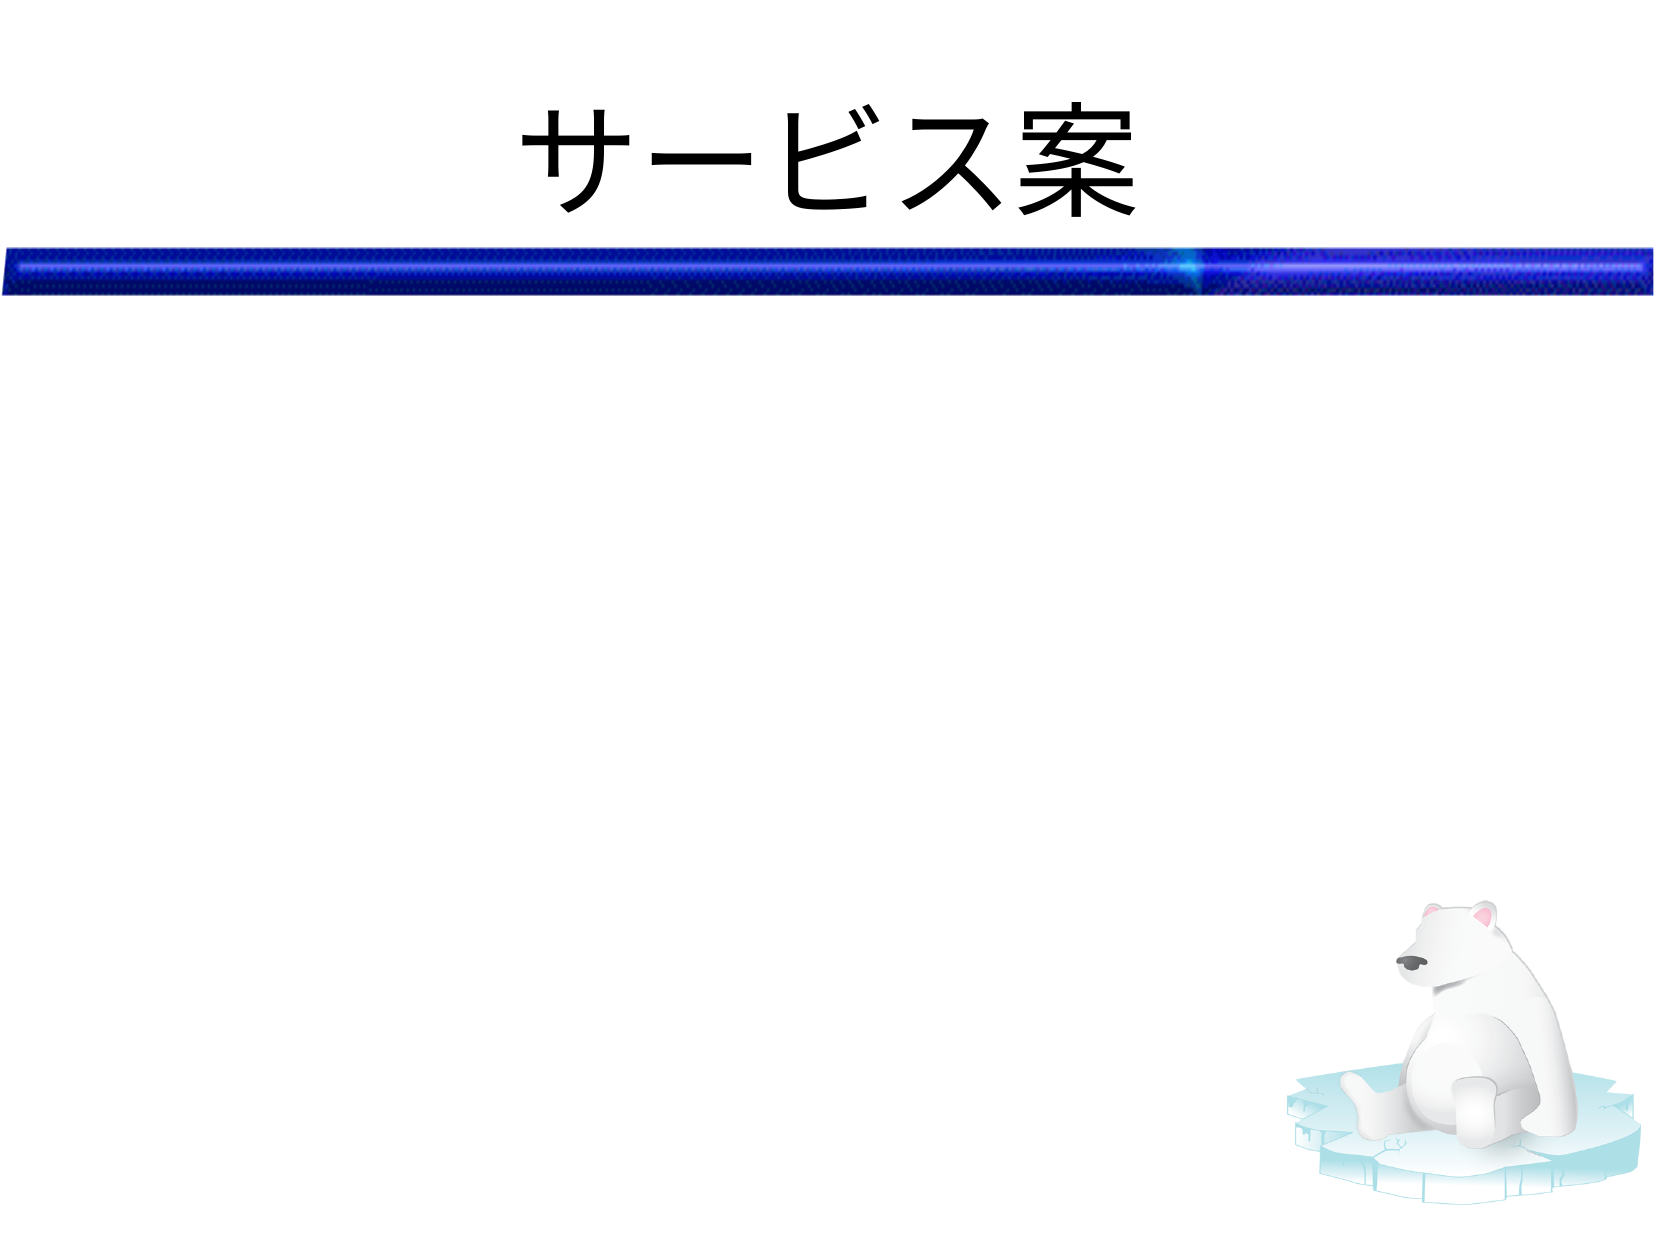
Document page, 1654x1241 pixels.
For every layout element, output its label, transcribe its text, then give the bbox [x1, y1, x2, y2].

picture [1, 248, 1654, 296]
title サービス案 [82, 49, 1571, 247]
picture [1287, 897, 1641, 1205]
